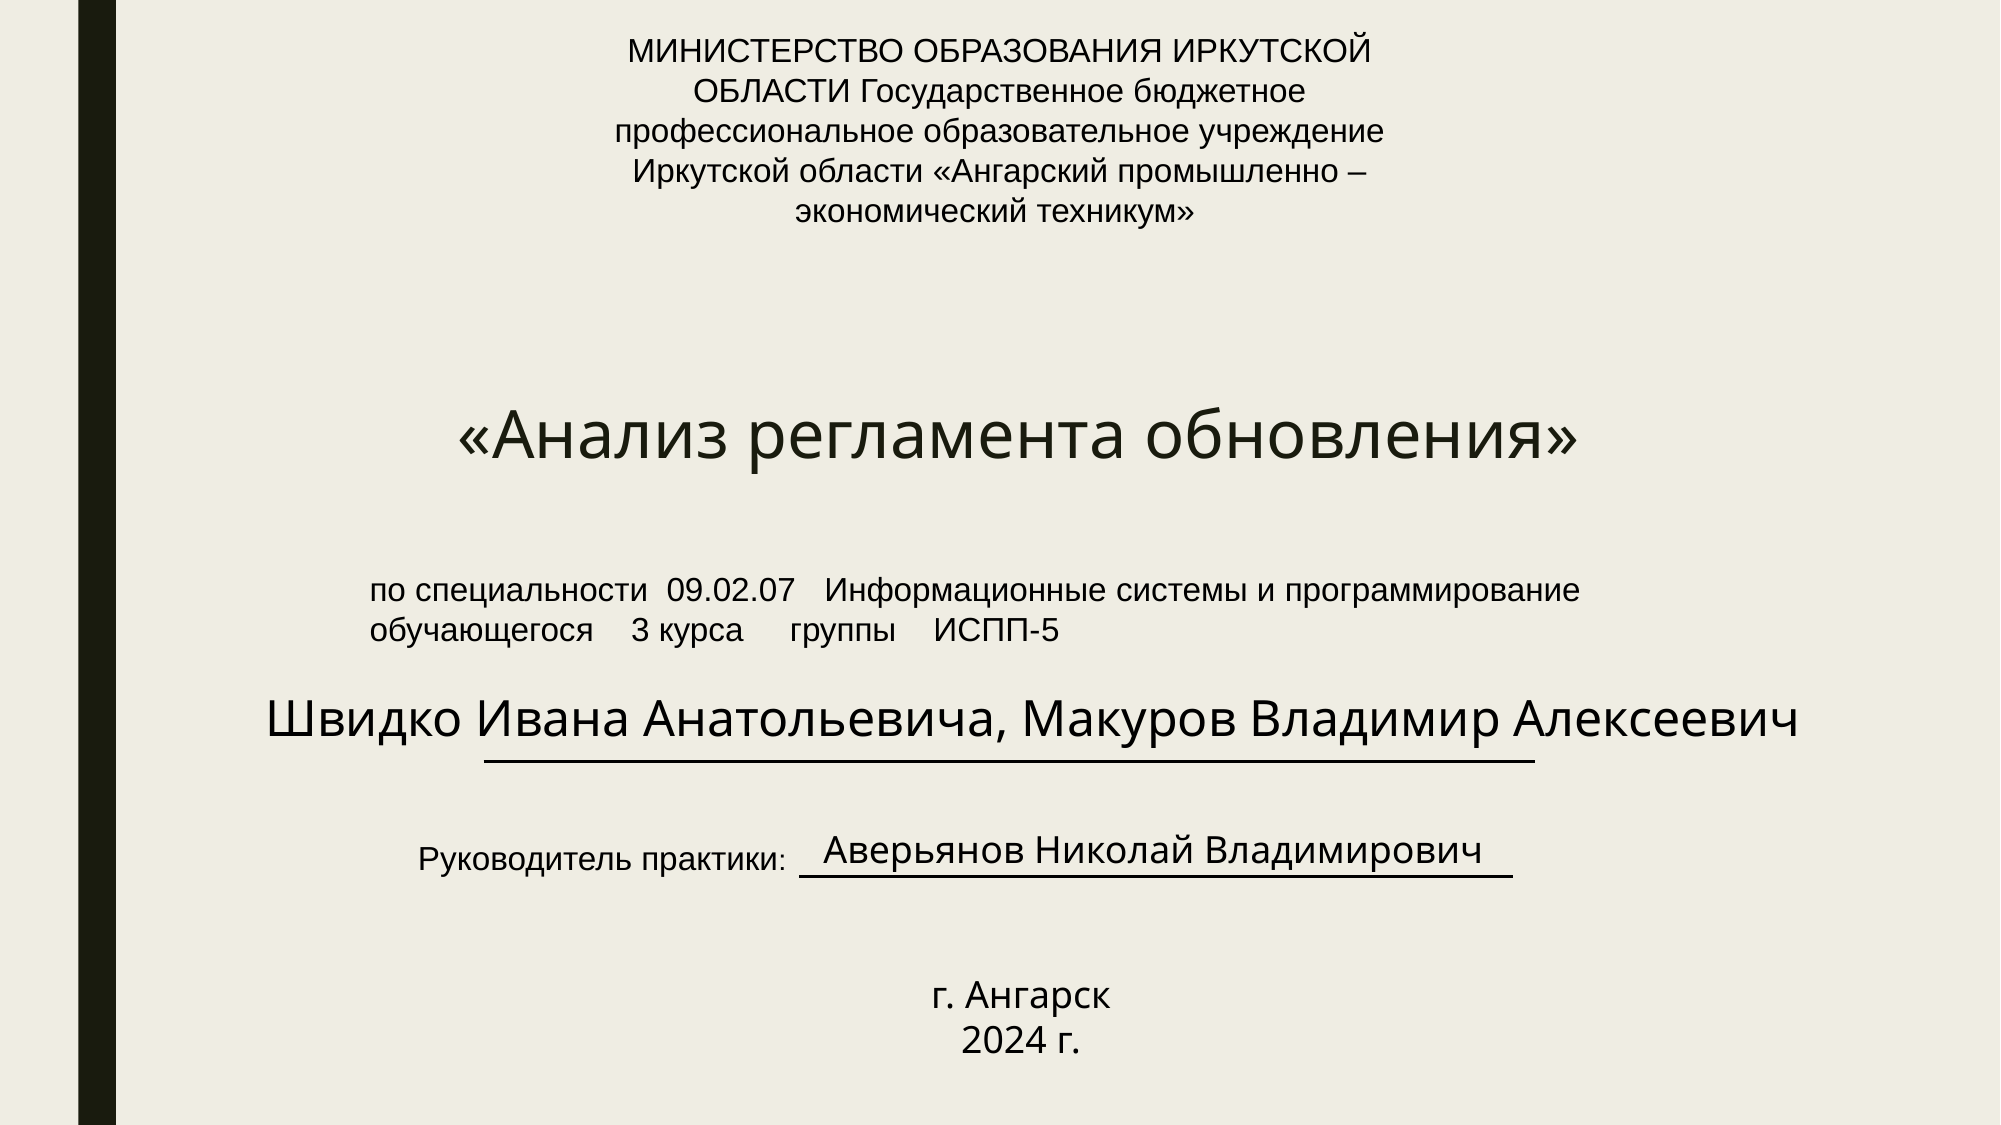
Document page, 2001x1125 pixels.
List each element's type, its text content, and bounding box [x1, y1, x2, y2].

text_box Руководитель практики: [403, 829, 809, 885]
title «Анализ регламента обновления» [118, 236, 1920, 628]
text_box Швидко Ивана Анатольевича, Макуров Владимир Алексеевич [147, 679, 1920, 754]
text_box МИНИСТЕРСТВО ОБРАЗОВАНИЯ ИРКУТСКОЙ ОБЛАСТИ Государственное бюджетное профессиональное образовательное учреждение Иркутской области «Ангарский промышленно – экономический техникум» [596, 21, 1404, 237]
text_box г. Ангарск 2024 г. [885, 964, 1157, 1069]
text_box по специальности 09.02.07 Информационные системы и программирование обучающегося 3 курса группы ИСПП-5 [354, 560, 1713, 656]
text_box Аверьянов Николай Владимирович [808, 818, 1582, 878]
